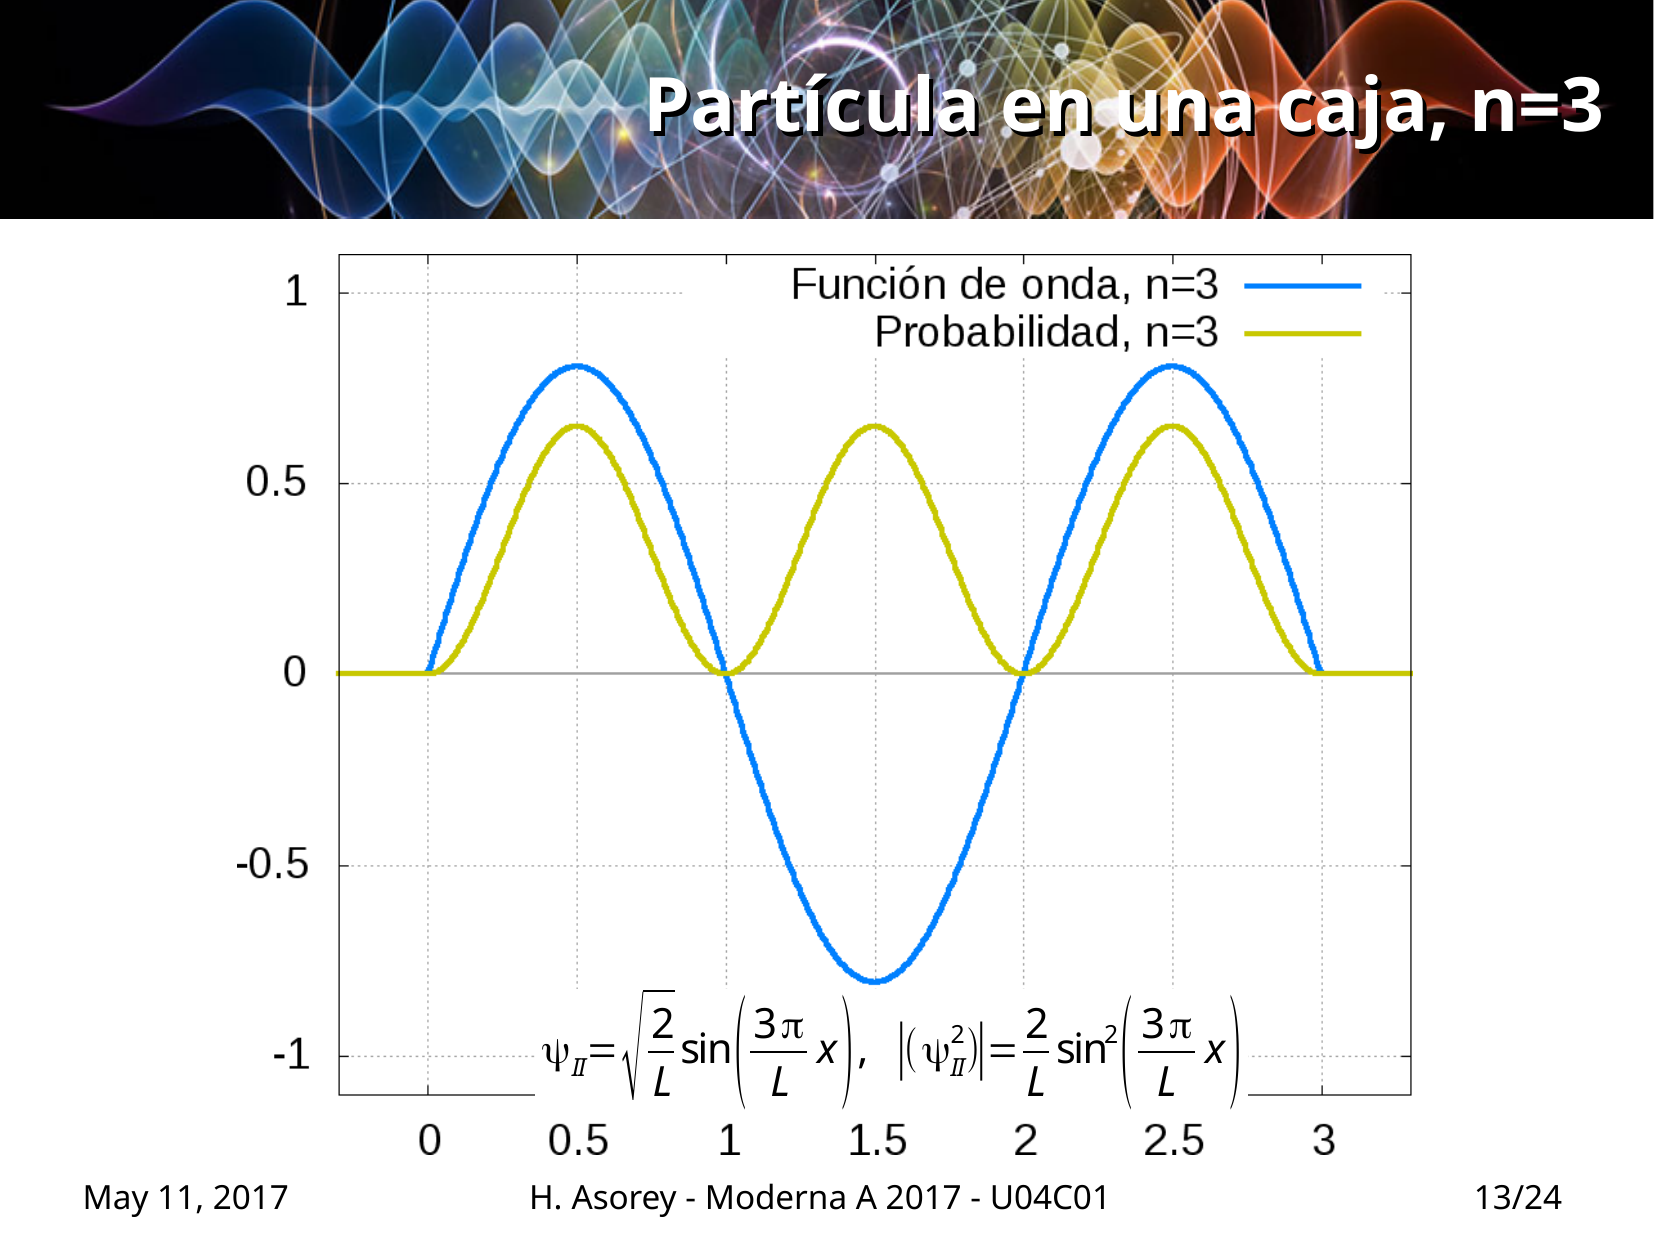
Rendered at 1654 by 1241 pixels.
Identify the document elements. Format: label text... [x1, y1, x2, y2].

title Partícula en una caja, n=3 [45, 15, 1606, 191]
picture [237, 254, 1413, 1156]
picture [0, 0, 1654, 219]
chart [534, 988, 1249, 1113]
